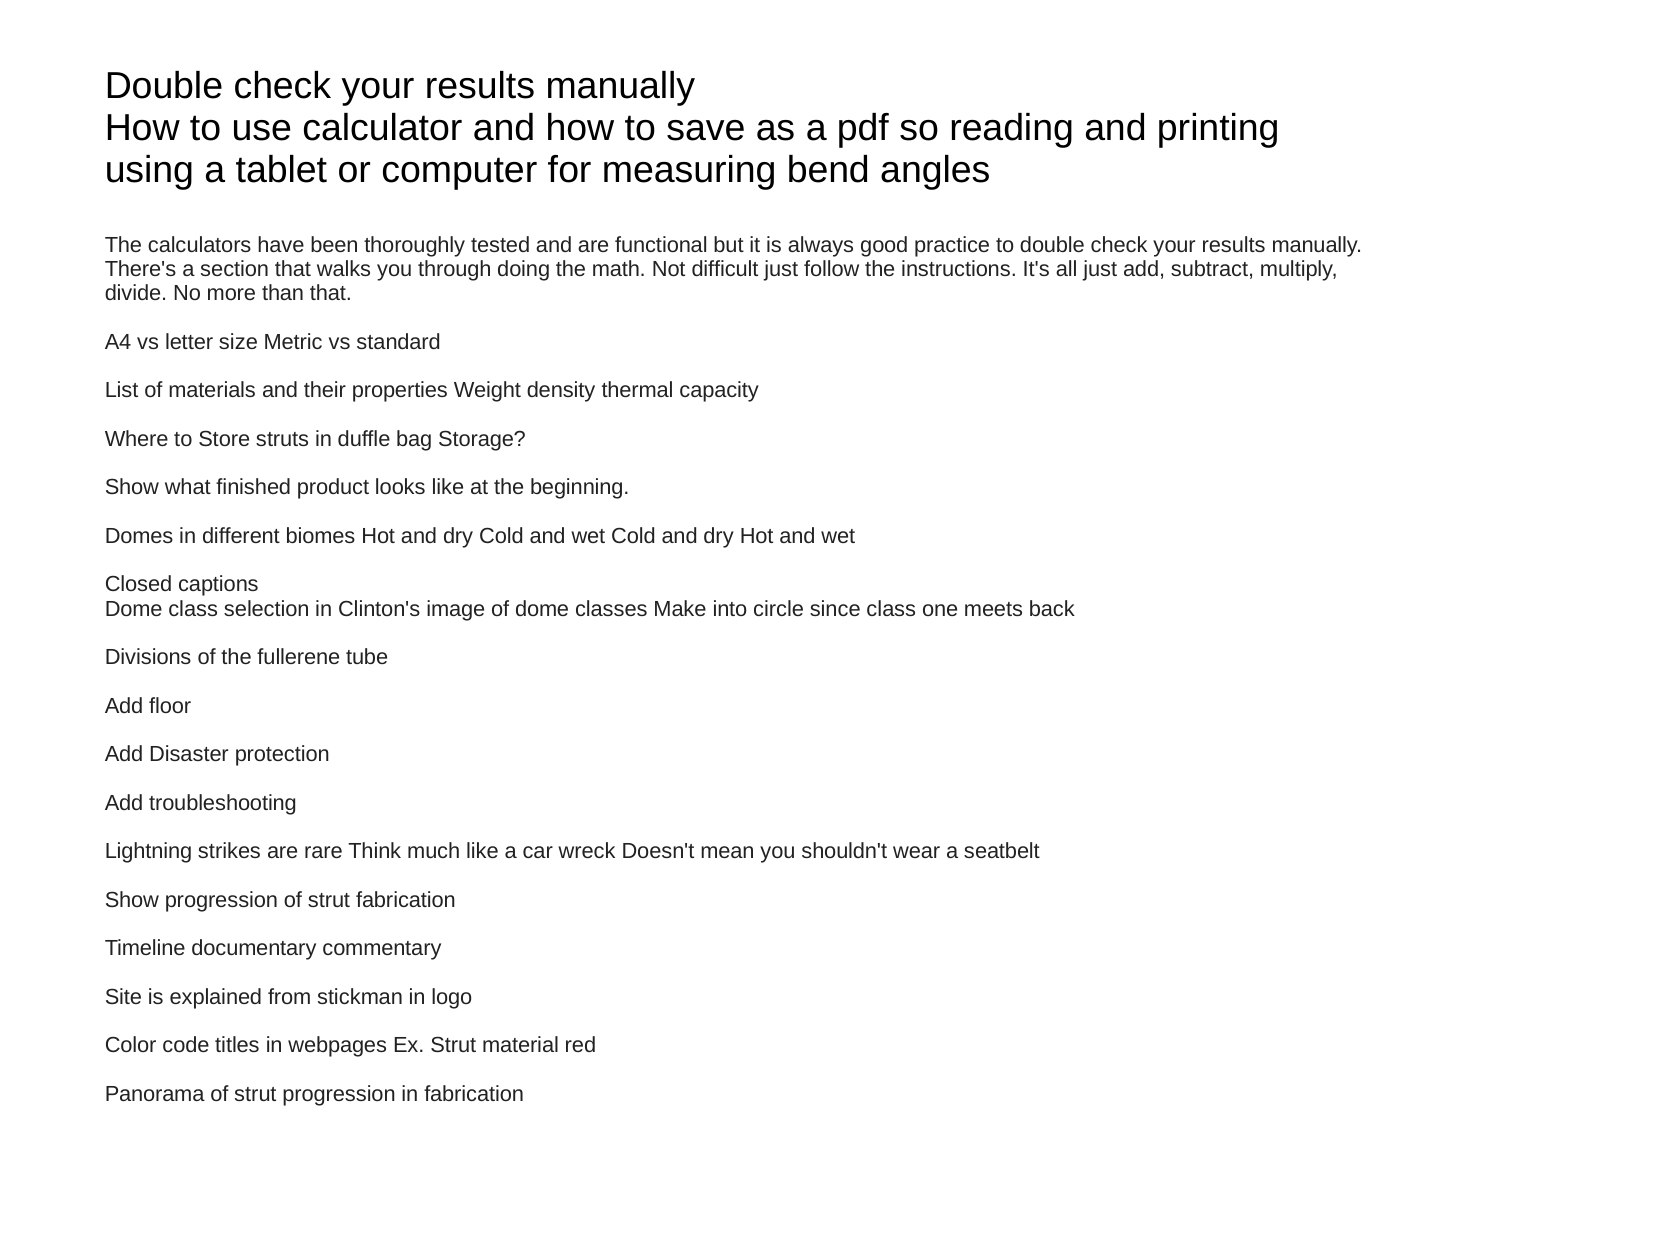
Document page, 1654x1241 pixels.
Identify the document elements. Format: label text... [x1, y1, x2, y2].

text_box Double check your results manually How to use calculator and how to save as a pdf so reading and printing using a tablet or computer for measuring bend angles The calculators have been thoroughly tested and are functional but it is always good practice to double check your results manually. There's a section that walks you through doing the math. Not difficult just follow the instructions. It's all just add, subtract, multiply, divide. No more than that. A4 vs letter size Metric vs standard List of materials and their properties Weight density thermal capacity Where to Store struts in duffle bag Storage? Show what finished product looks like at the beginning. Domes in different biomes Hot and dry Cold and wet Cold and dry Hot and wet Closed captions Dome class selection in Clinton's image of dome classes Make into circle since class one meets back Divisions of the fullerene tube Add floor Add Disaster protection Add troubleshooting Lightning strikes are rare Think much like a car wreck Doesn't mean you shouldn't wear a seatbelt Show progression of strut fabrication Timeline documentary commentary Site is explained from stickman in logo Color code titles in webpages Ex. Strut material red Panorama of strut progression in fabrication [90, 15, 1411, 1163]
